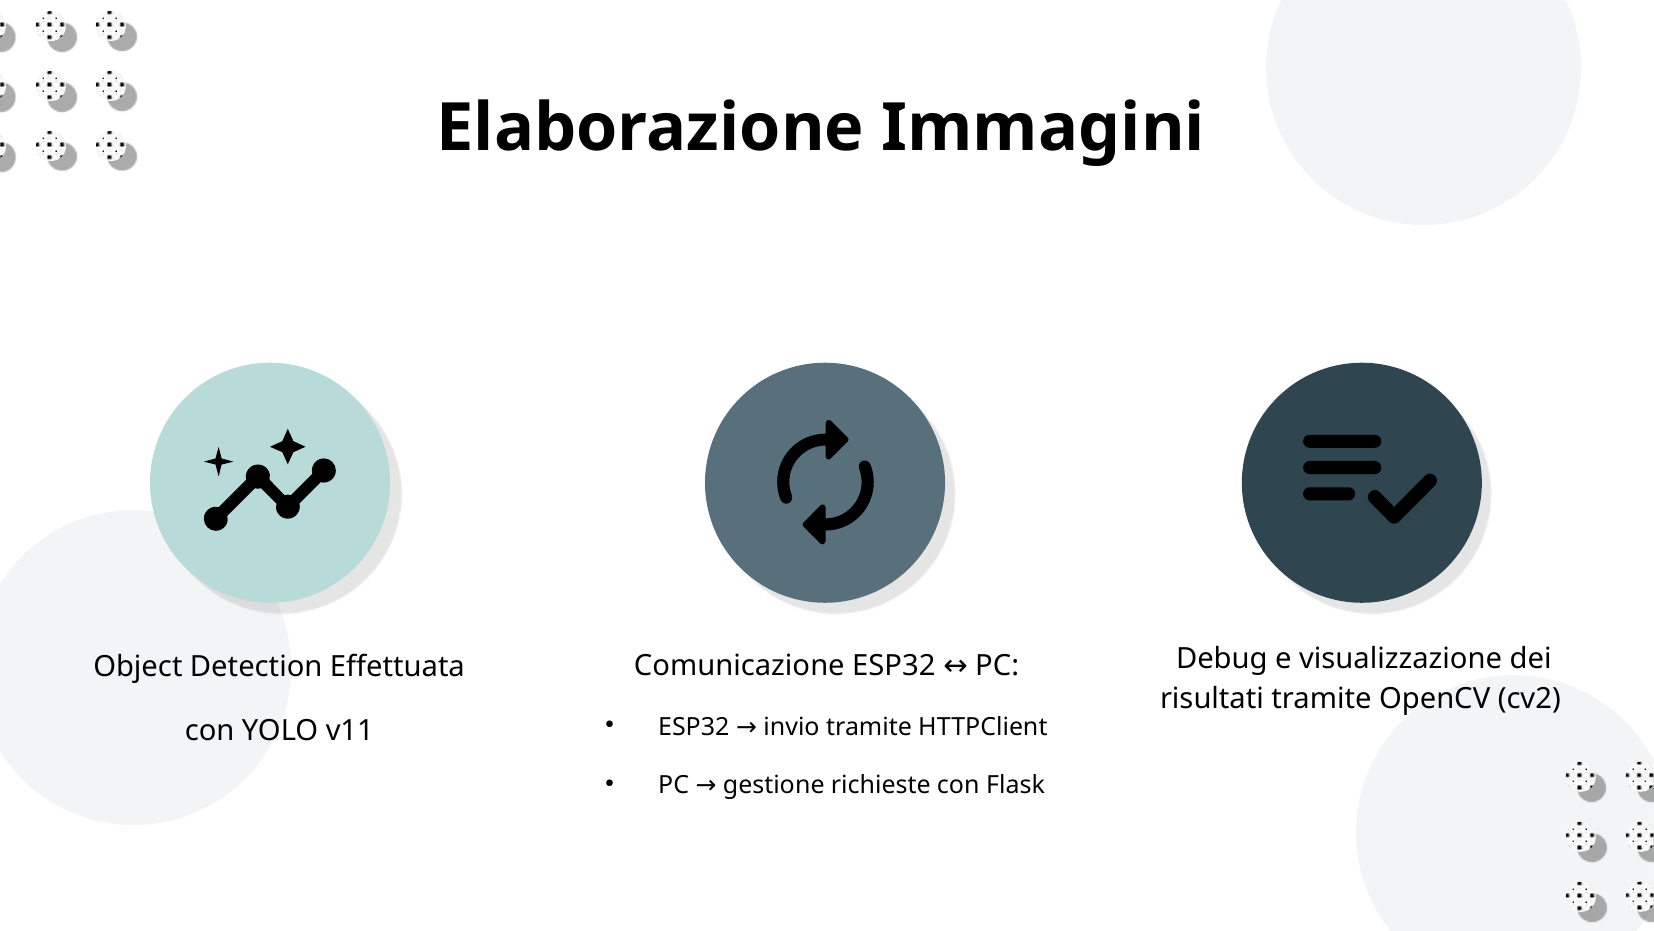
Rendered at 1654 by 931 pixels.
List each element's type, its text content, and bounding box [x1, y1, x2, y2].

picture [35, 130, 67, 162]
title Elaborazione Immagini [76, 47, 1565, 203]
text_box [150, 362, 391, 603]
picture [1625, 881, 1654, 912]
picture [35, 70, 66, 102]
picture [0, 133, 7, 159]
picture [95, 10, 126, 41]
list Debug e visualizzazione dei risultati tramite OpenCV (cv2) [1122, 637, 1607, 931]
picture [1625, 761, 1654, 792]
list Comunicazione ESP32 ↔ PC: ESP32 → invio tramite HTTPClient PC → gestione richieste con Flask [584, 643, 1069, 931]
picture [0, 14, 6, 39]
text_box [1241, 362, 1482, 603]
list Object Detection Effettuata con YOLO v11 [41, 645, 526, 931]
picture [0, 74, 6, 99]
picture [1625, 821, 1654, 852]
text_box [705, 362, 946, 603]
picture [35, 11, 66, 42]
